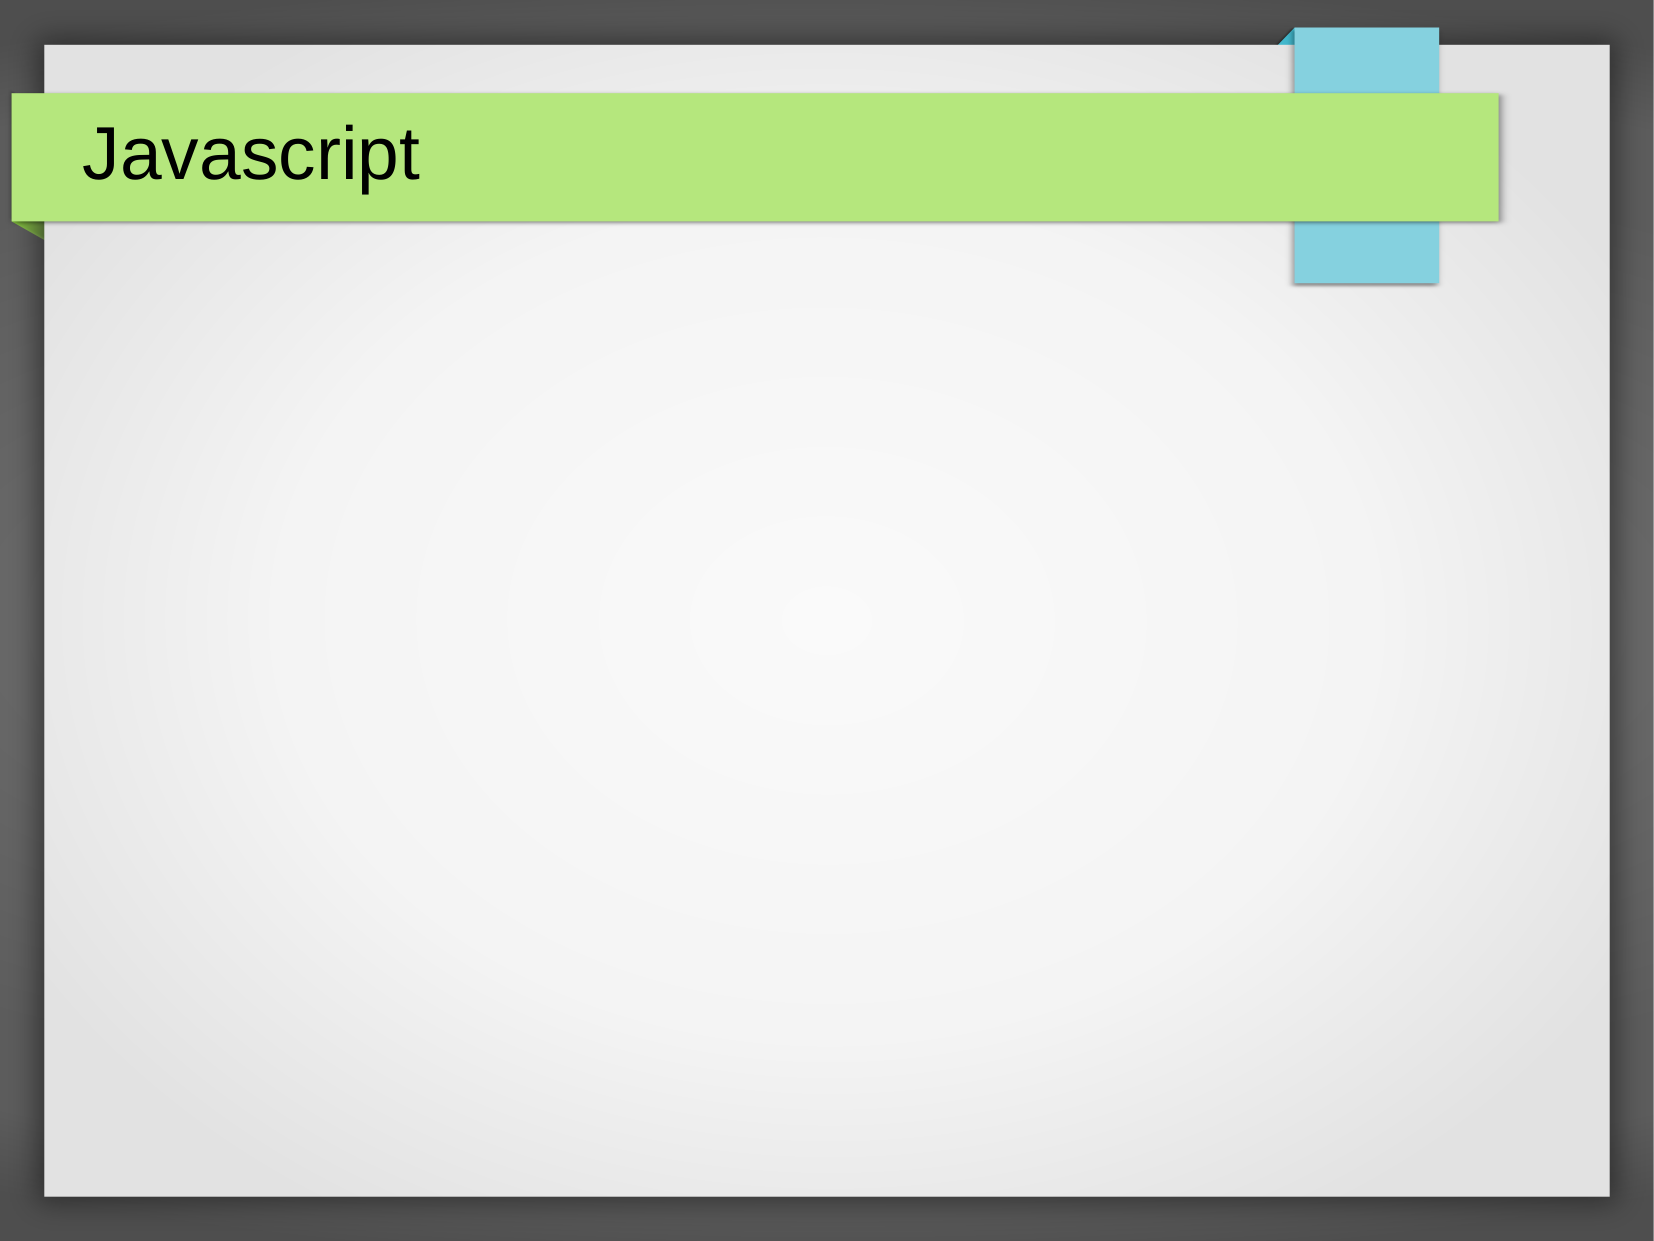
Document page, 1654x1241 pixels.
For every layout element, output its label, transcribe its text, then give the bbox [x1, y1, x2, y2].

title Javascript [82, 94, 1264, 213]
picture [0, 0, 1654, 1241]
